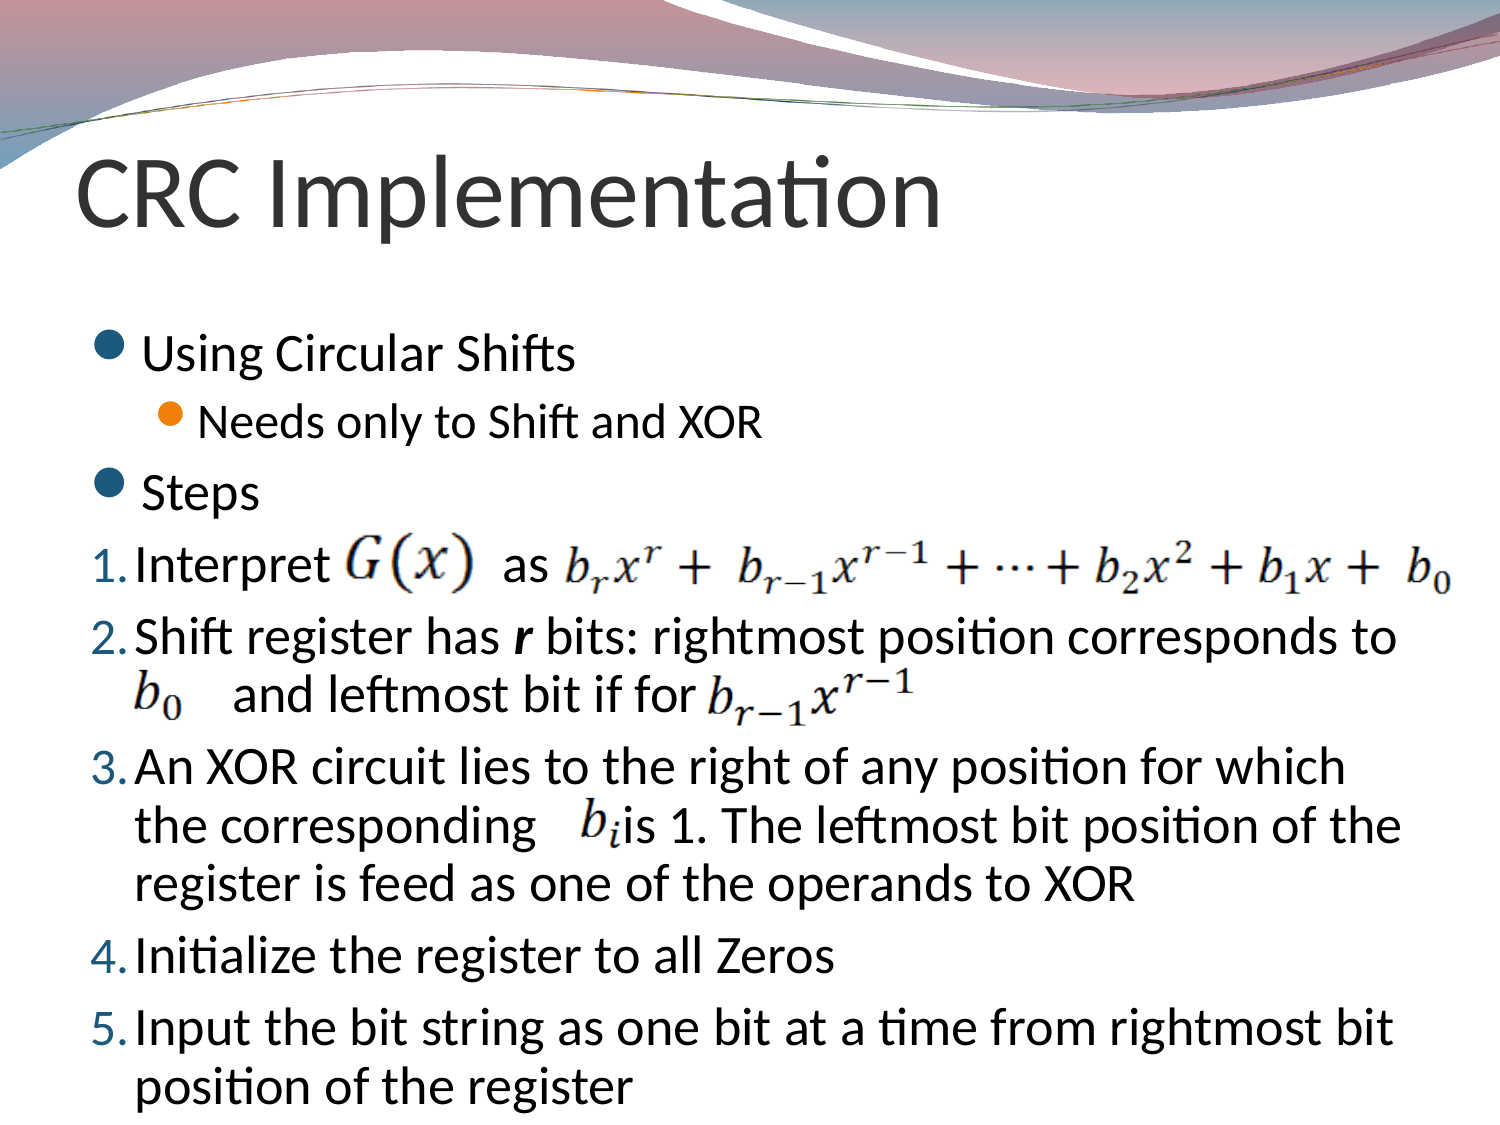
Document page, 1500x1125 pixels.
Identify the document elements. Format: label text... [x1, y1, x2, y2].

picture [579, 787, 625, 861]
picture [564, 535, 1453, 606]
title CRC Implementation [75, 115, 1426, 304]
picture [706, 662, 918, 738]
list Using Circular Shifts Needs only to Shift and XOR Steps Interpret as Shift register has r bits: rightmost position corresponds to and leftmost bit if for An XOR circuit lies to the right of any position for which the corresponding is 1. The leftmost bit position of the register is feed as one of the operands to XOR Initialize the register to all Zeros Input the bit string as one bit at a time from rightmost bit position of the register [75, 317, 1426, 1125]
picture [132, 659, 185, 733]
picture [0, 33, 1500, 140]
picture [343, 521, 478, 609]
